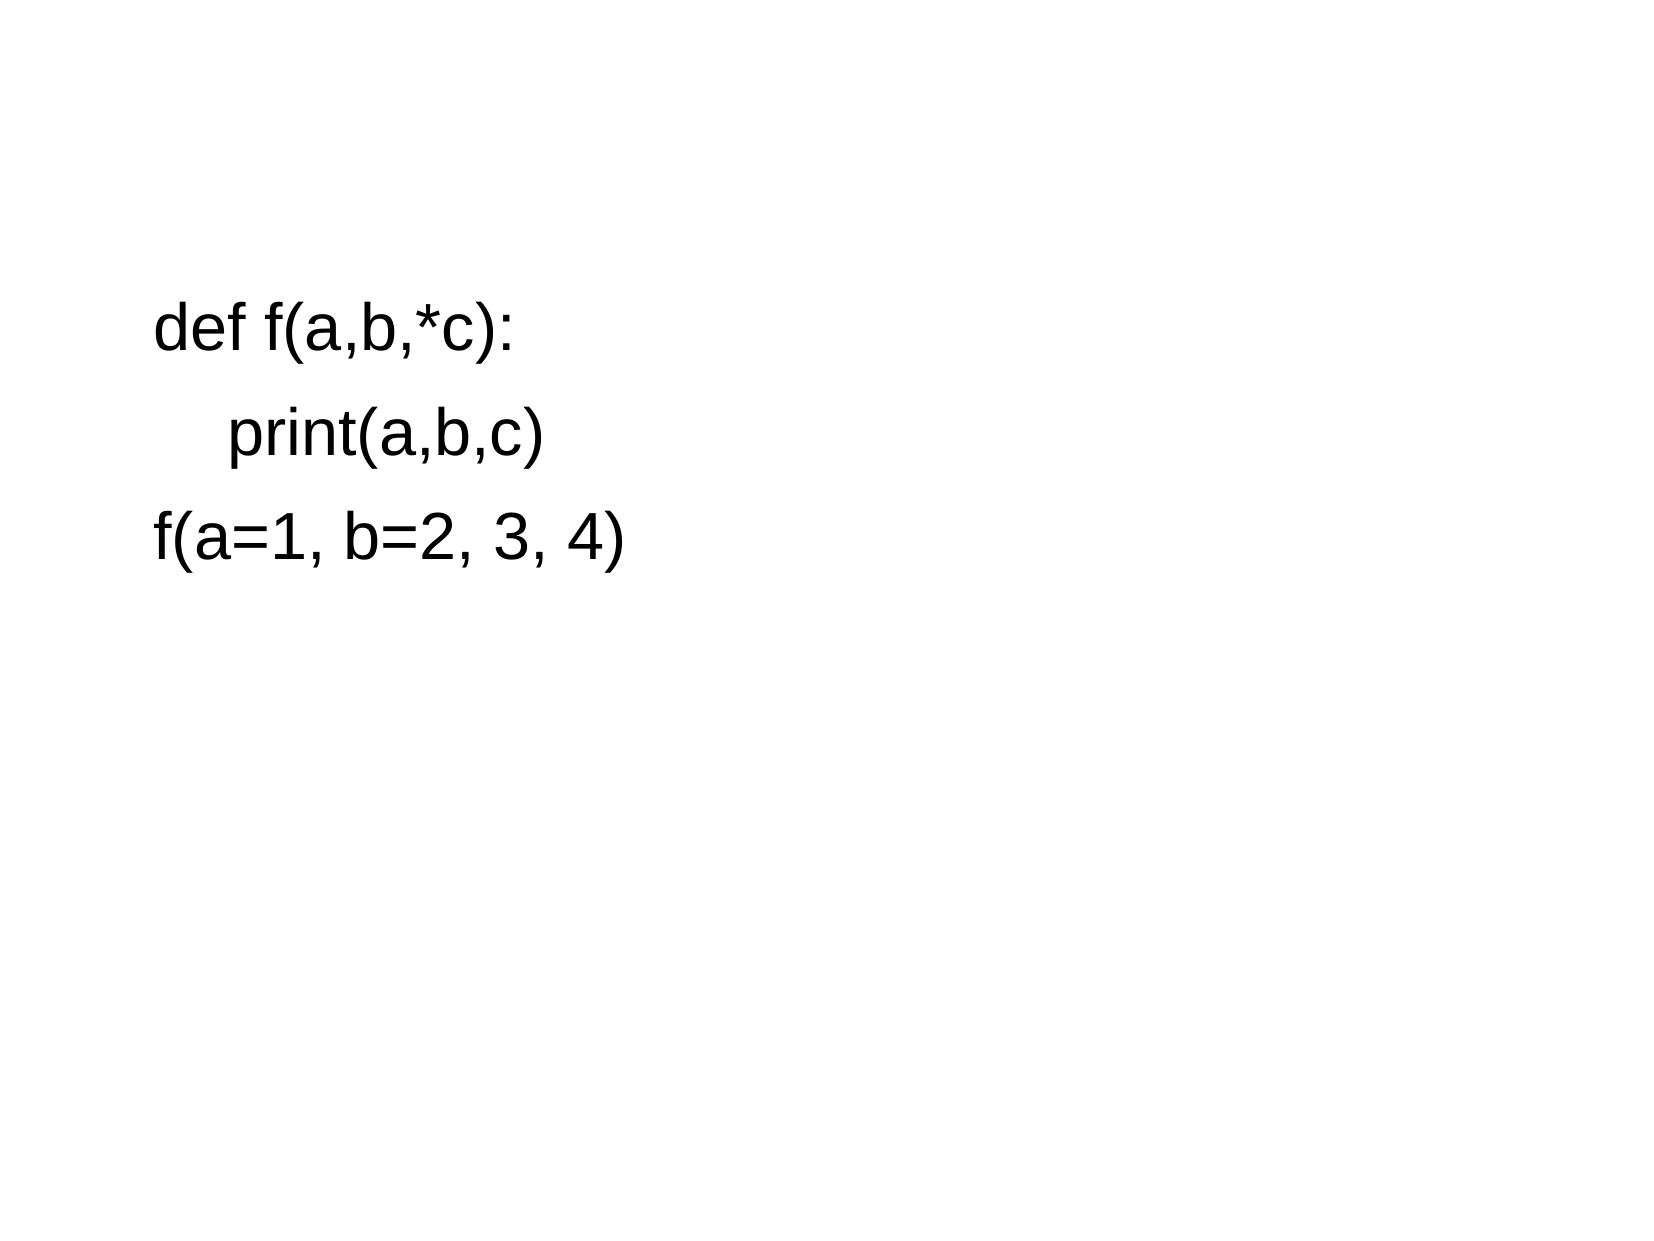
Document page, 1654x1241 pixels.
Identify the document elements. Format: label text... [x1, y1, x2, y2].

list def f(a,b,*c): print(a,b,c) f(a=1, b=2, 3, 4) [82, 290, 1571, 1010]
